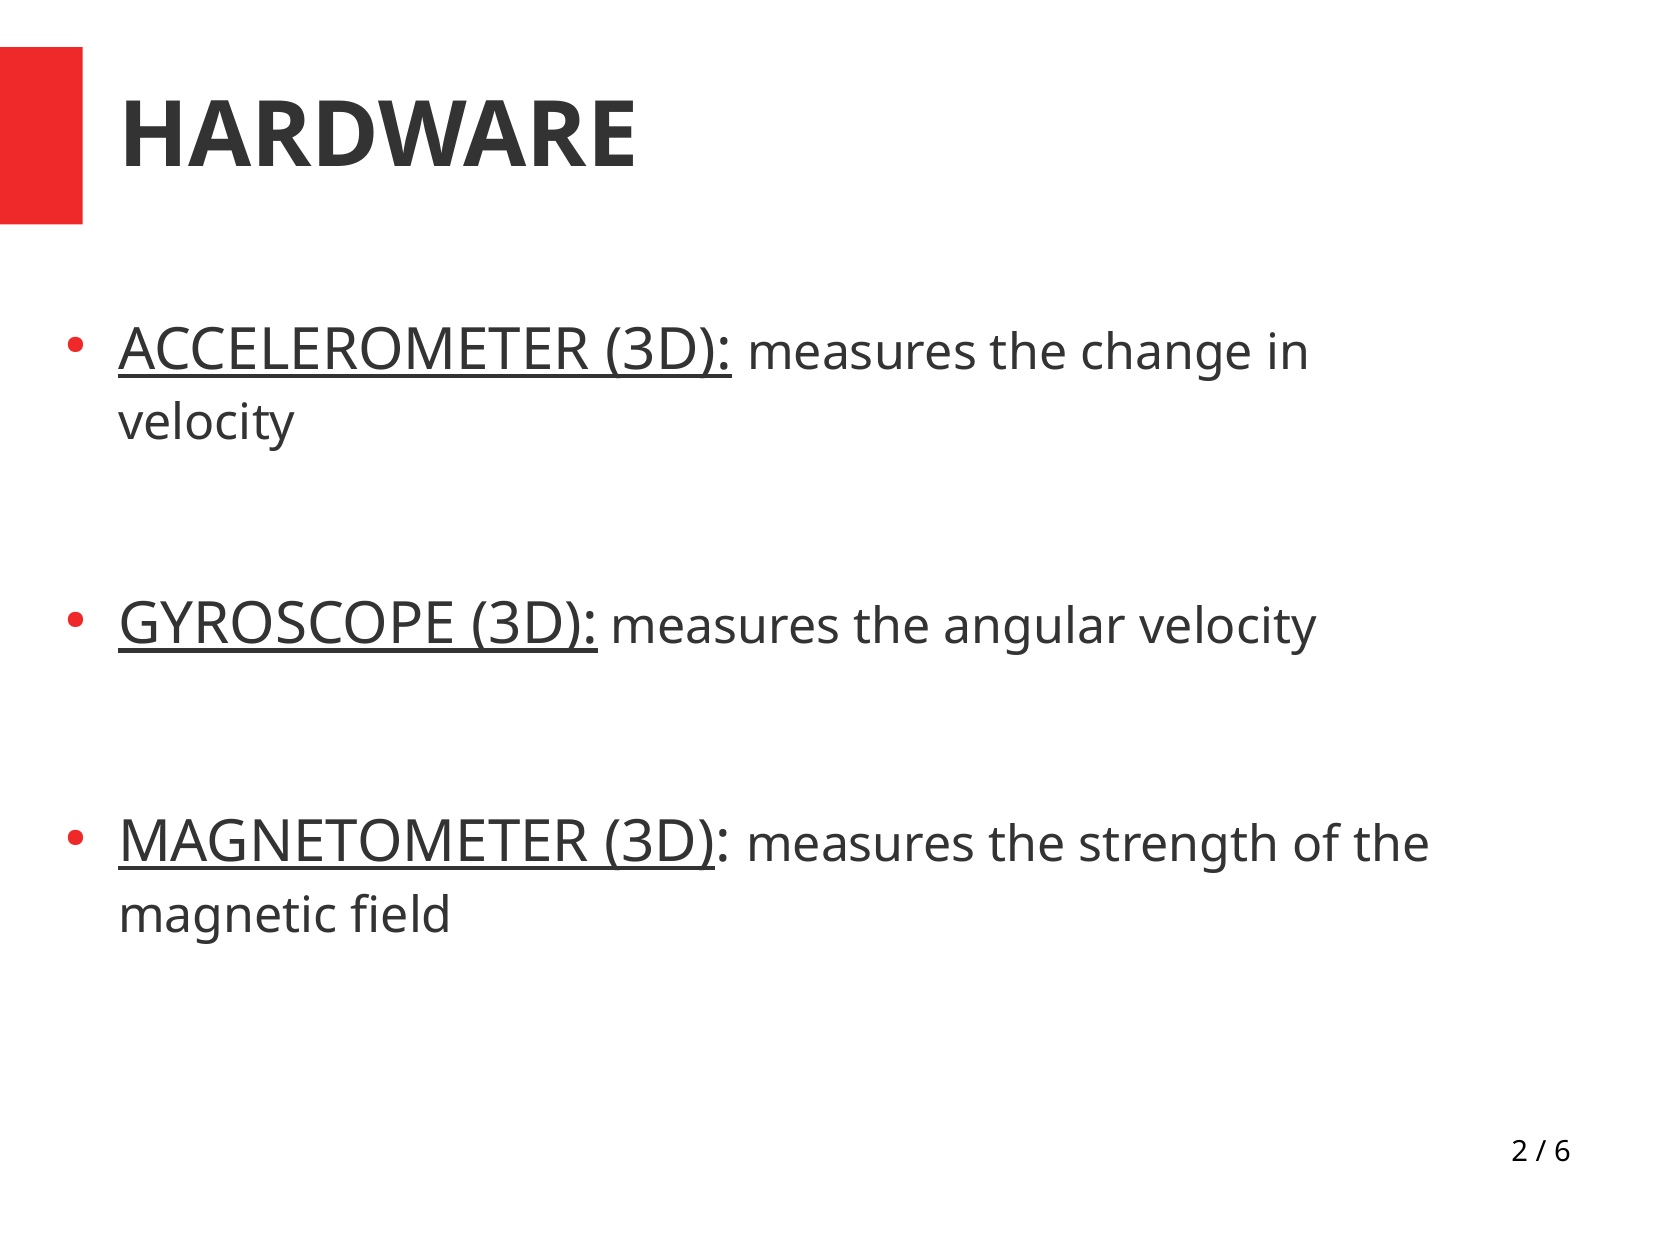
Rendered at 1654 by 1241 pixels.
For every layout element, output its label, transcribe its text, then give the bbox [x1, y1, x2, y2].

title HARDWARE [118, 49, 1548, 213]
list ACCELEROMETER (3D): measures the change in velocity GYROSCOPE (3D): measures the angular velocity MAGNETOMETER (3D): measures the strength of the magnetic field [47, 307, 1465, 1027]
